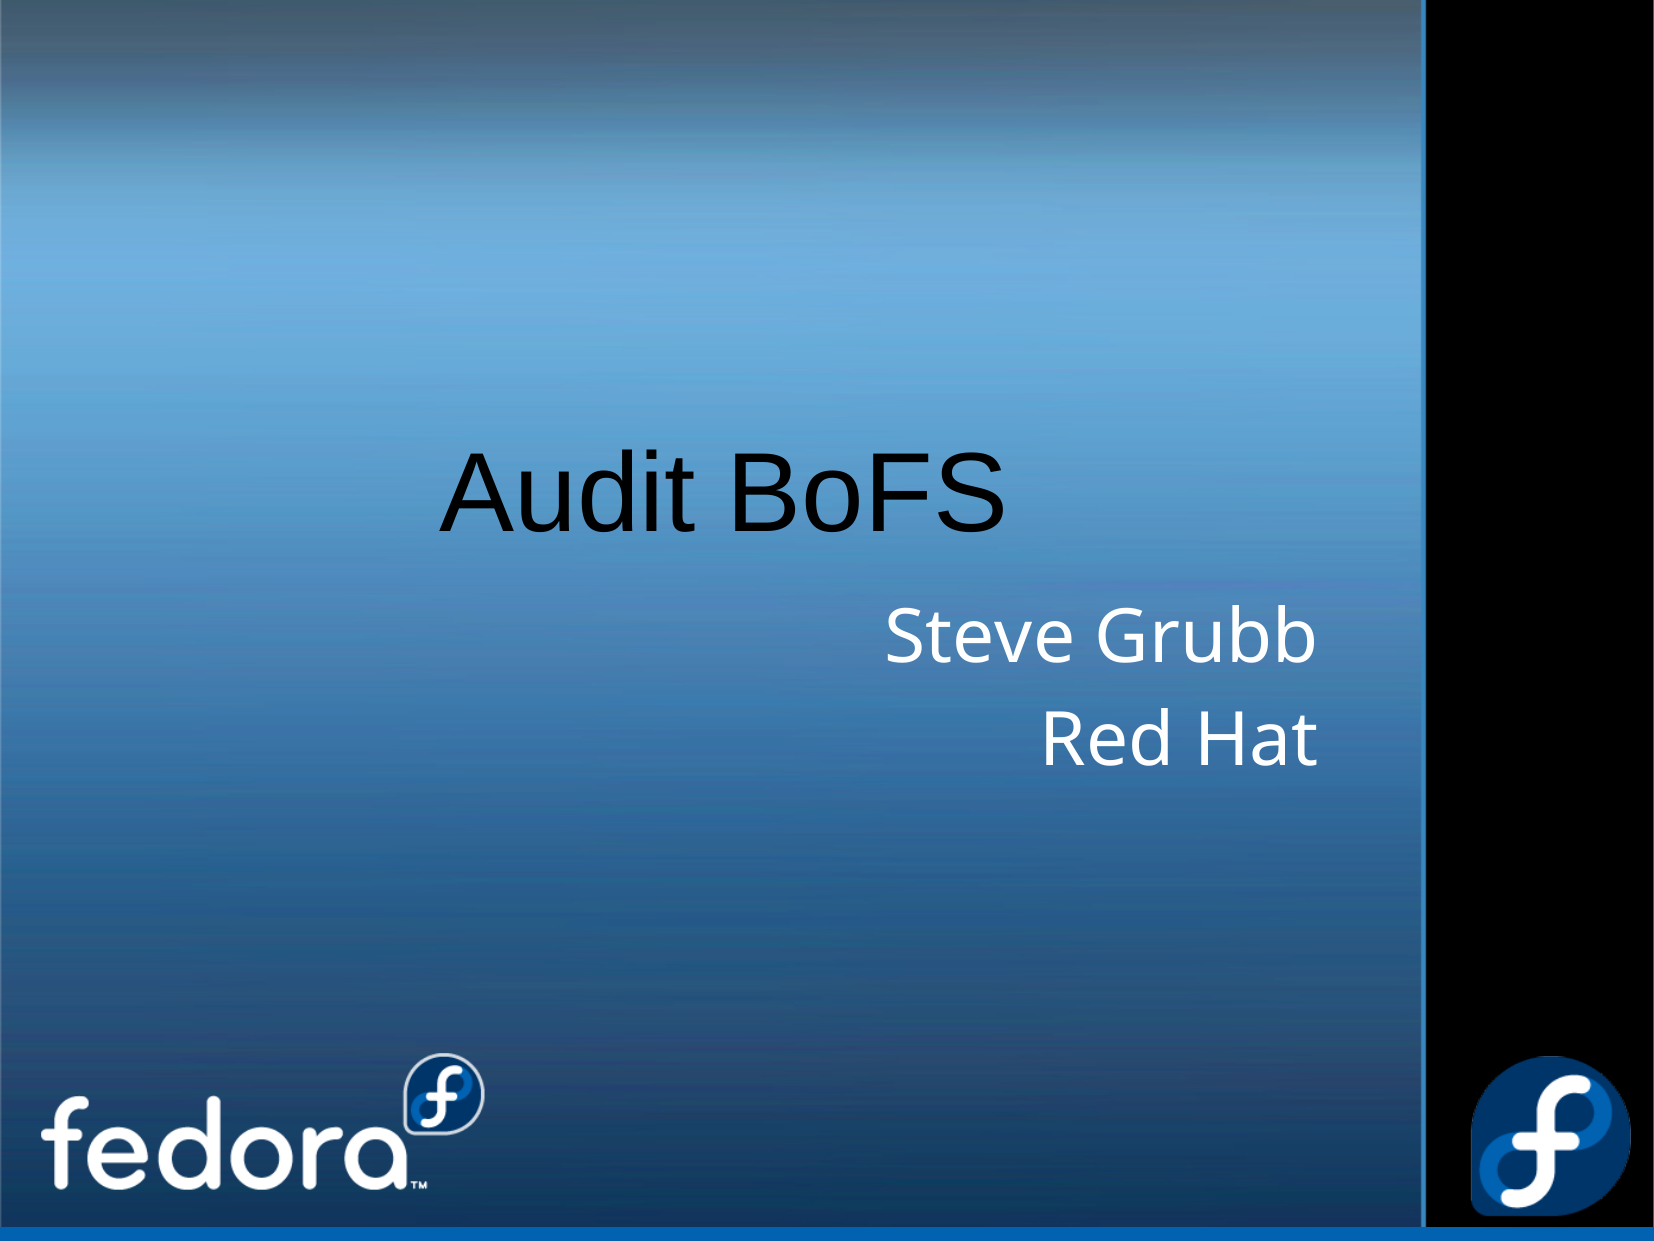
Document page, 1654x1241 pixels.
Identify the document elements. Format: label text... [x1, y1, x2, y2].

title Audit BoFS [0, 388, 1448, 596]
picture [0, 0, 1654, 1229]
title Steve Grubb Red Hat [375, 600, 1320, 872]
